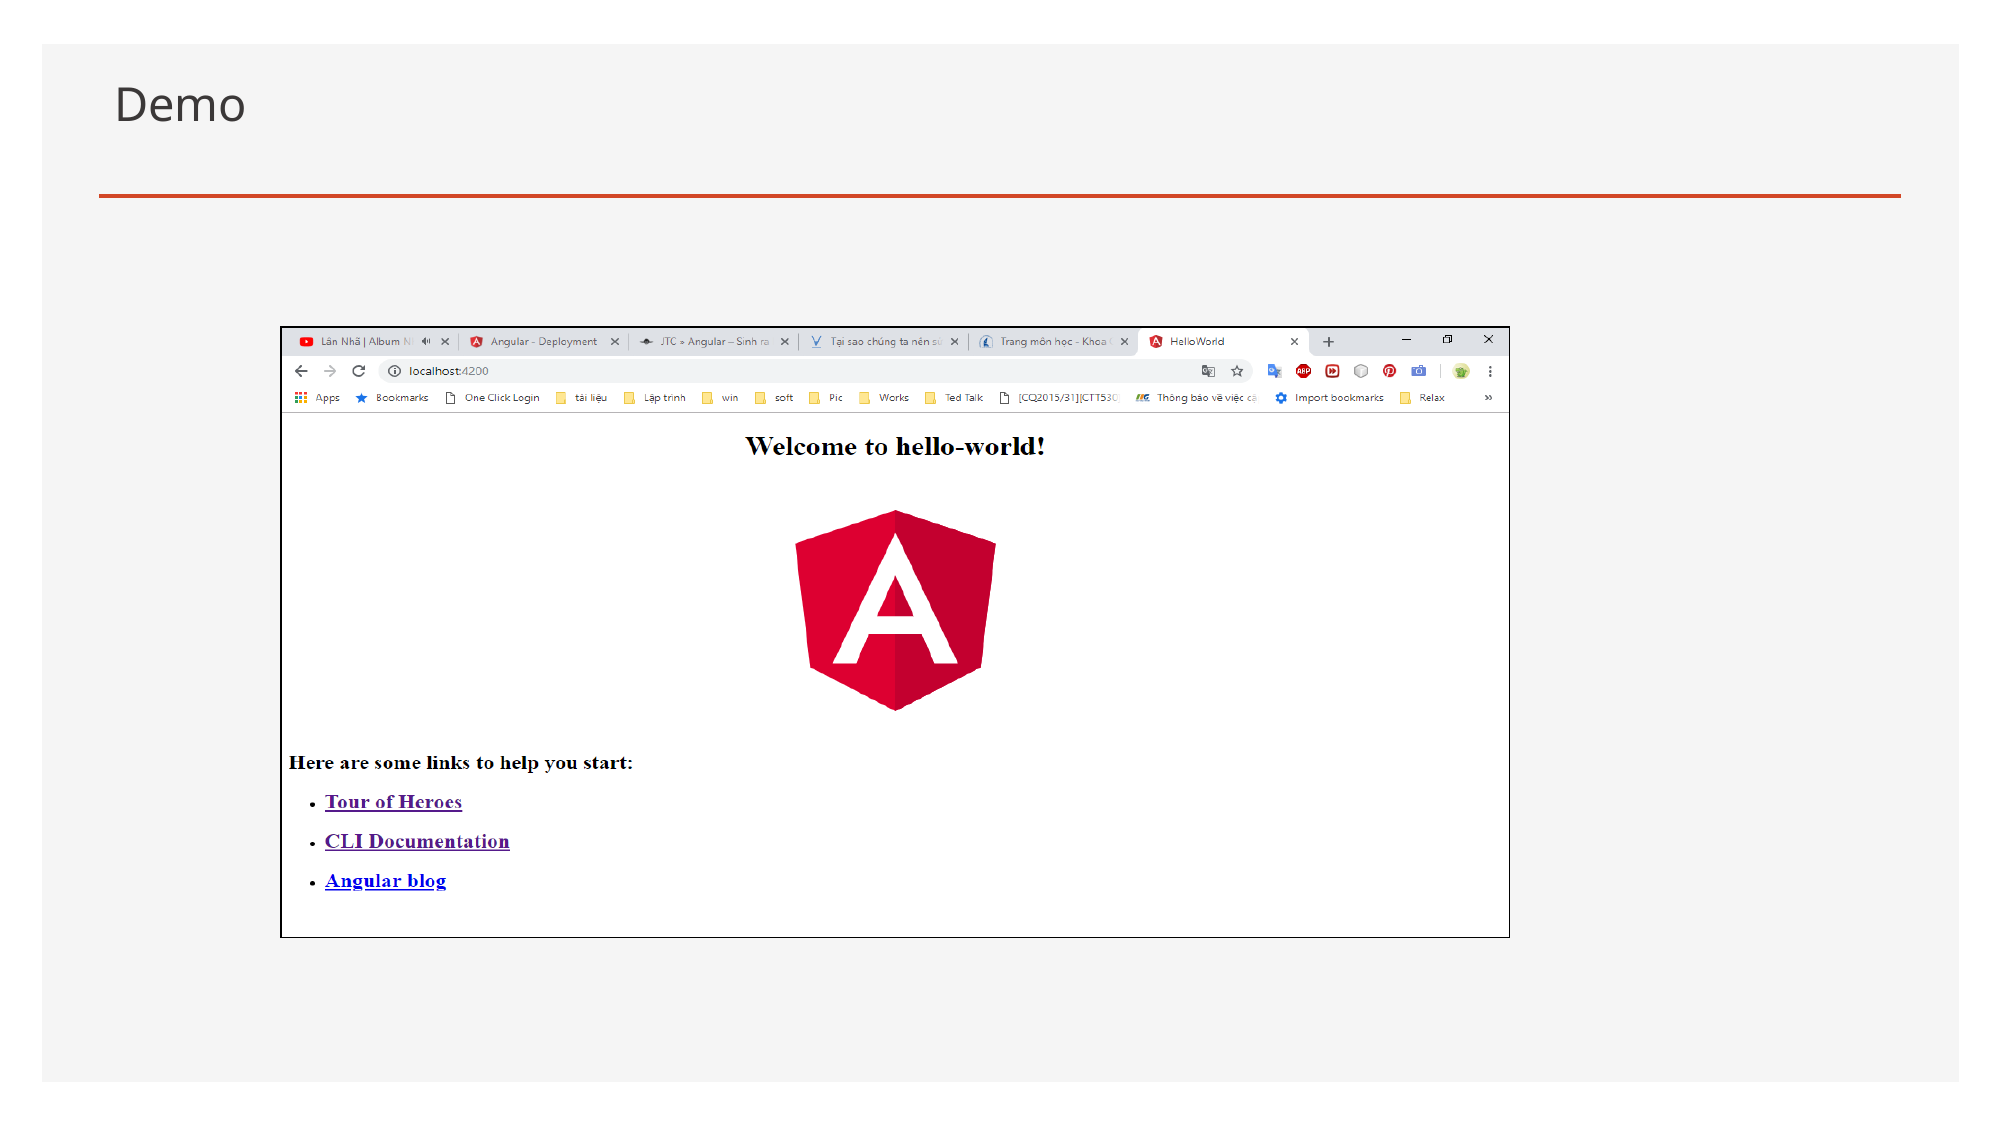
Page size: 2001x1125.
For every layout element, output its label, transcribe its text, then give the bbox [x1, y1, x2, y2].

title Demo [99, 73, 1901, 197]
text_box [99, 213, 1901, 1052]
picture [281, 327, 1509, 937]
